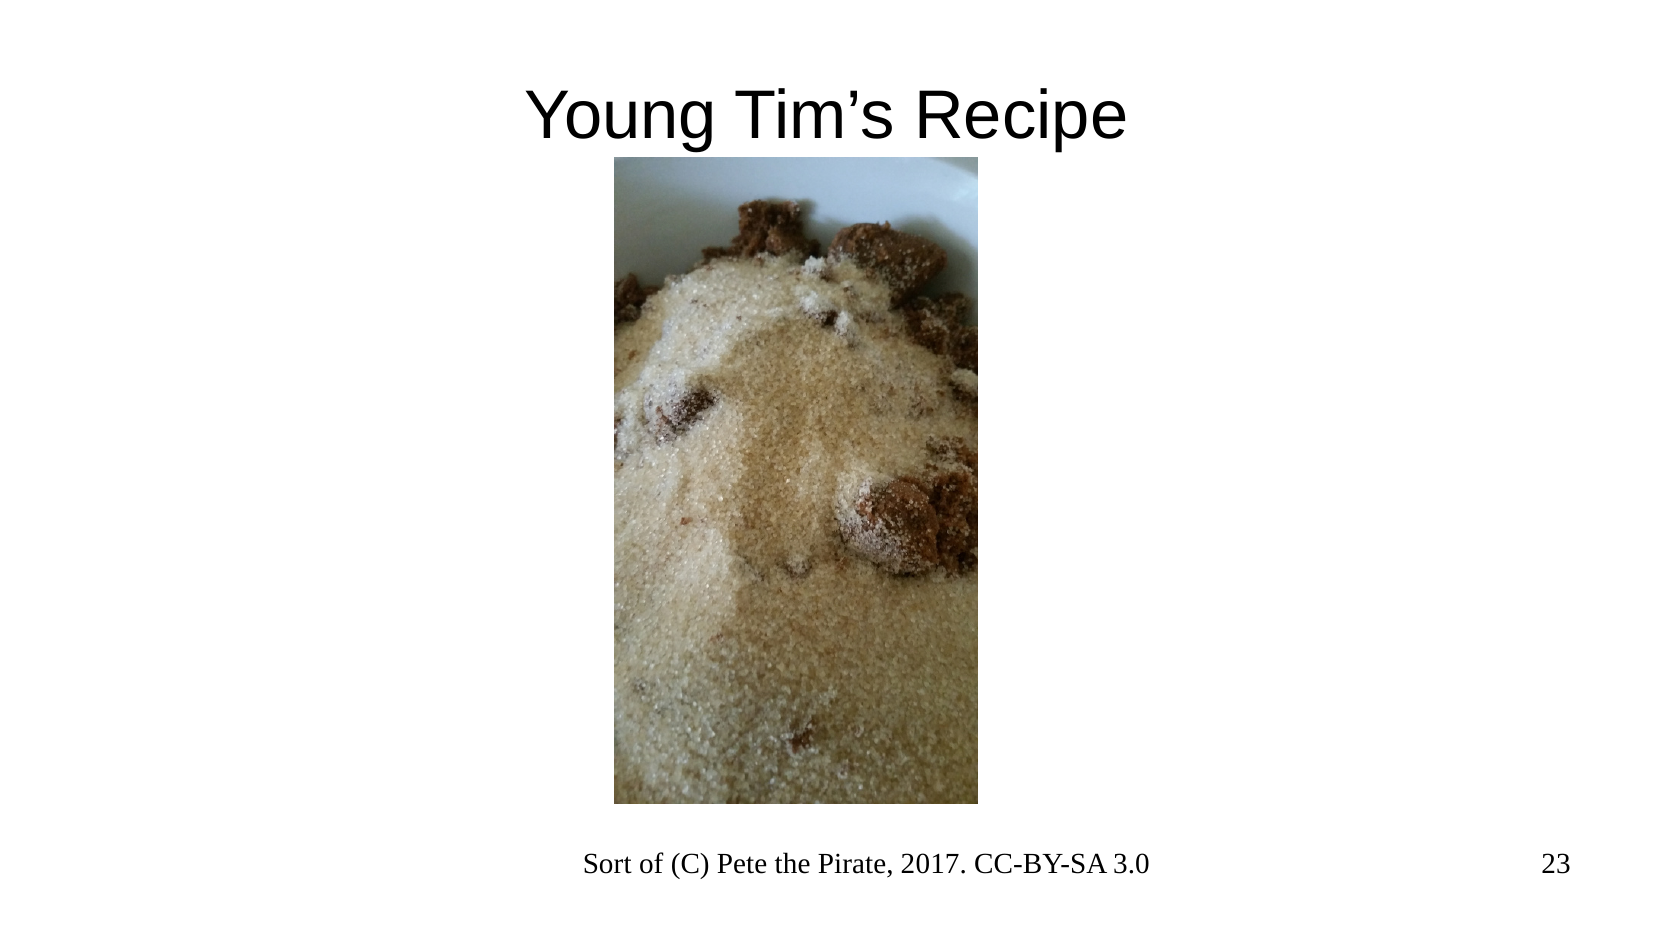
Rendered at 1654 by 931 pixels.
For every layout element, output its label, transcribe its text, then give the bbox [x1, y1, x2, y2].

title Young Tim’s Recipe [82, 37, 1571, 193]
picture [614, 157, 978, 804]
